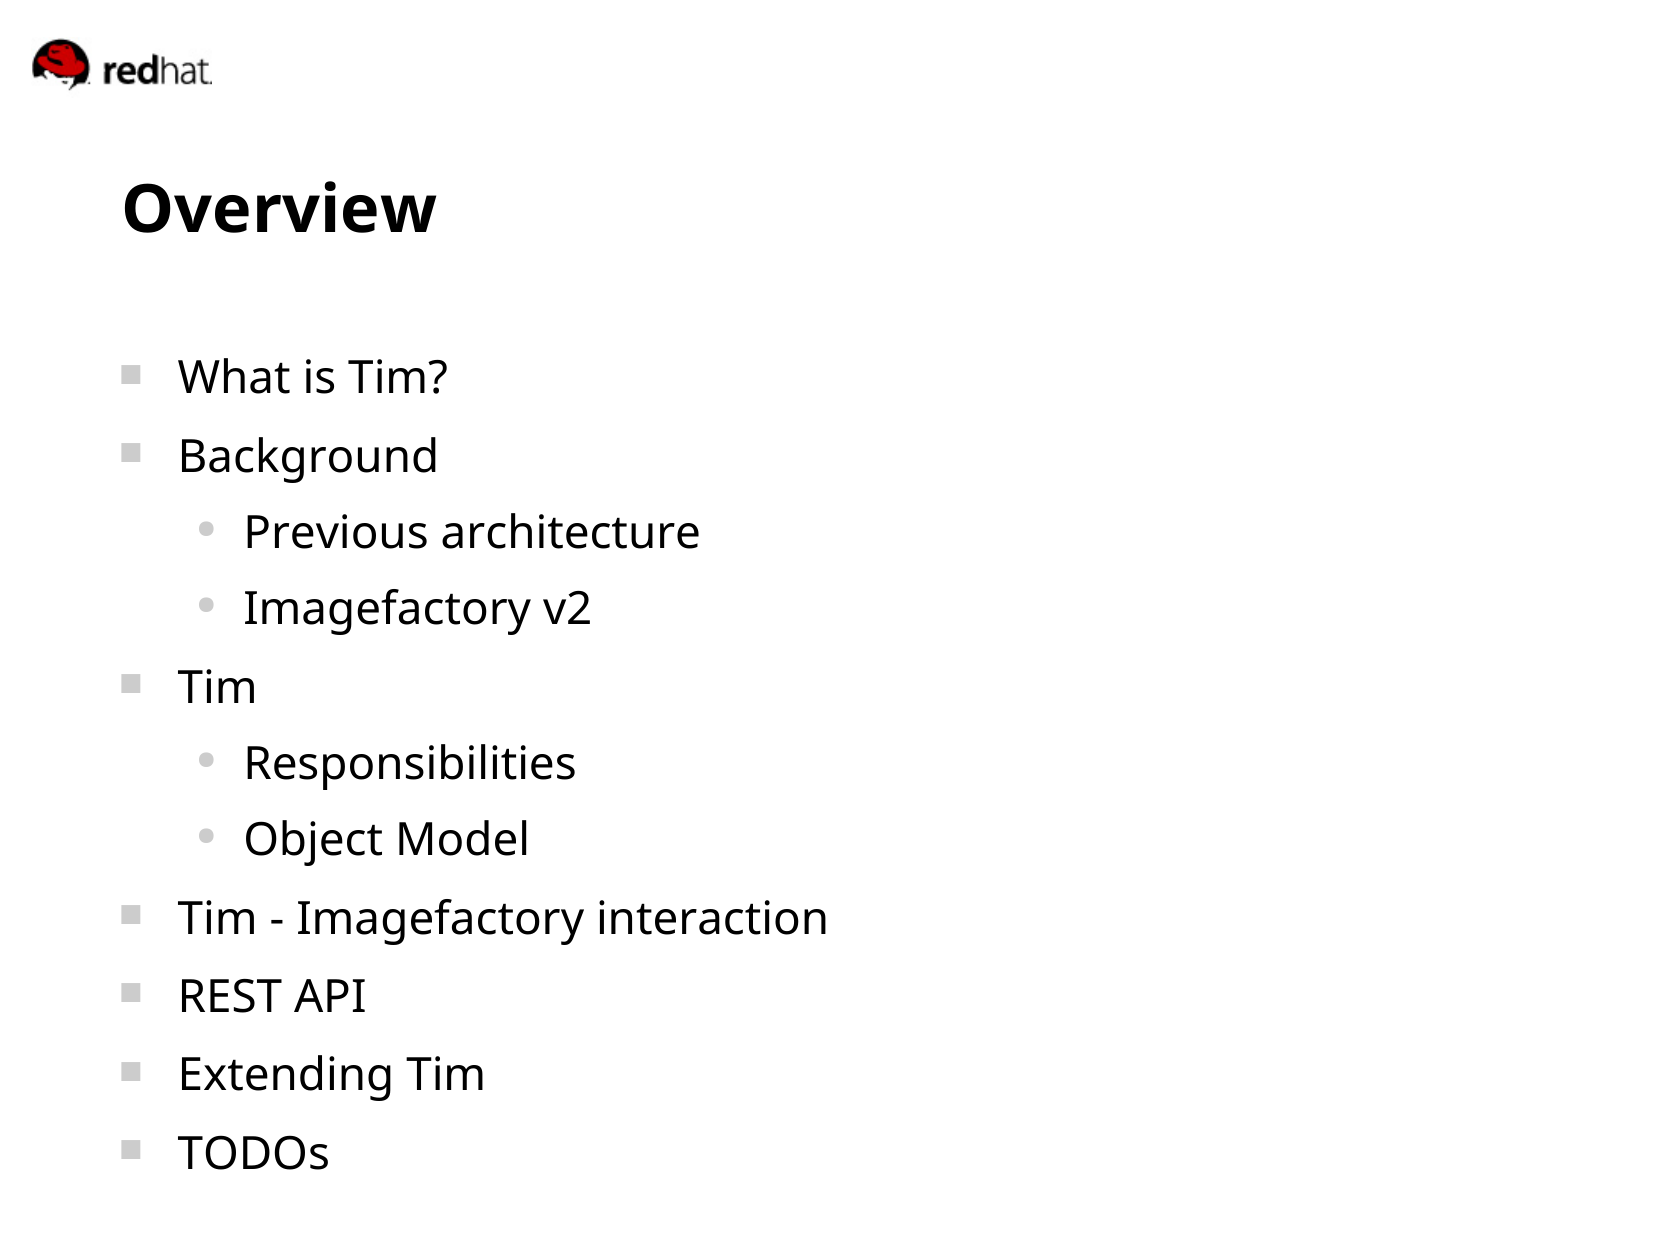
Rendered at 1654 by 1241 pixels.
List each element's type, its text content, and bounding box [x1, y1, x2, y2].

picture [31, 37, 212, 98]
list What is Tim? Background Previous architecture Imagefactory v2 Tim Responsibilities Object Model Tim - Imagefactory interaction REST API Extending Tim TODOs [121, 344, 1534, 1127]
title Overview [121, 102, 1534, 310]
